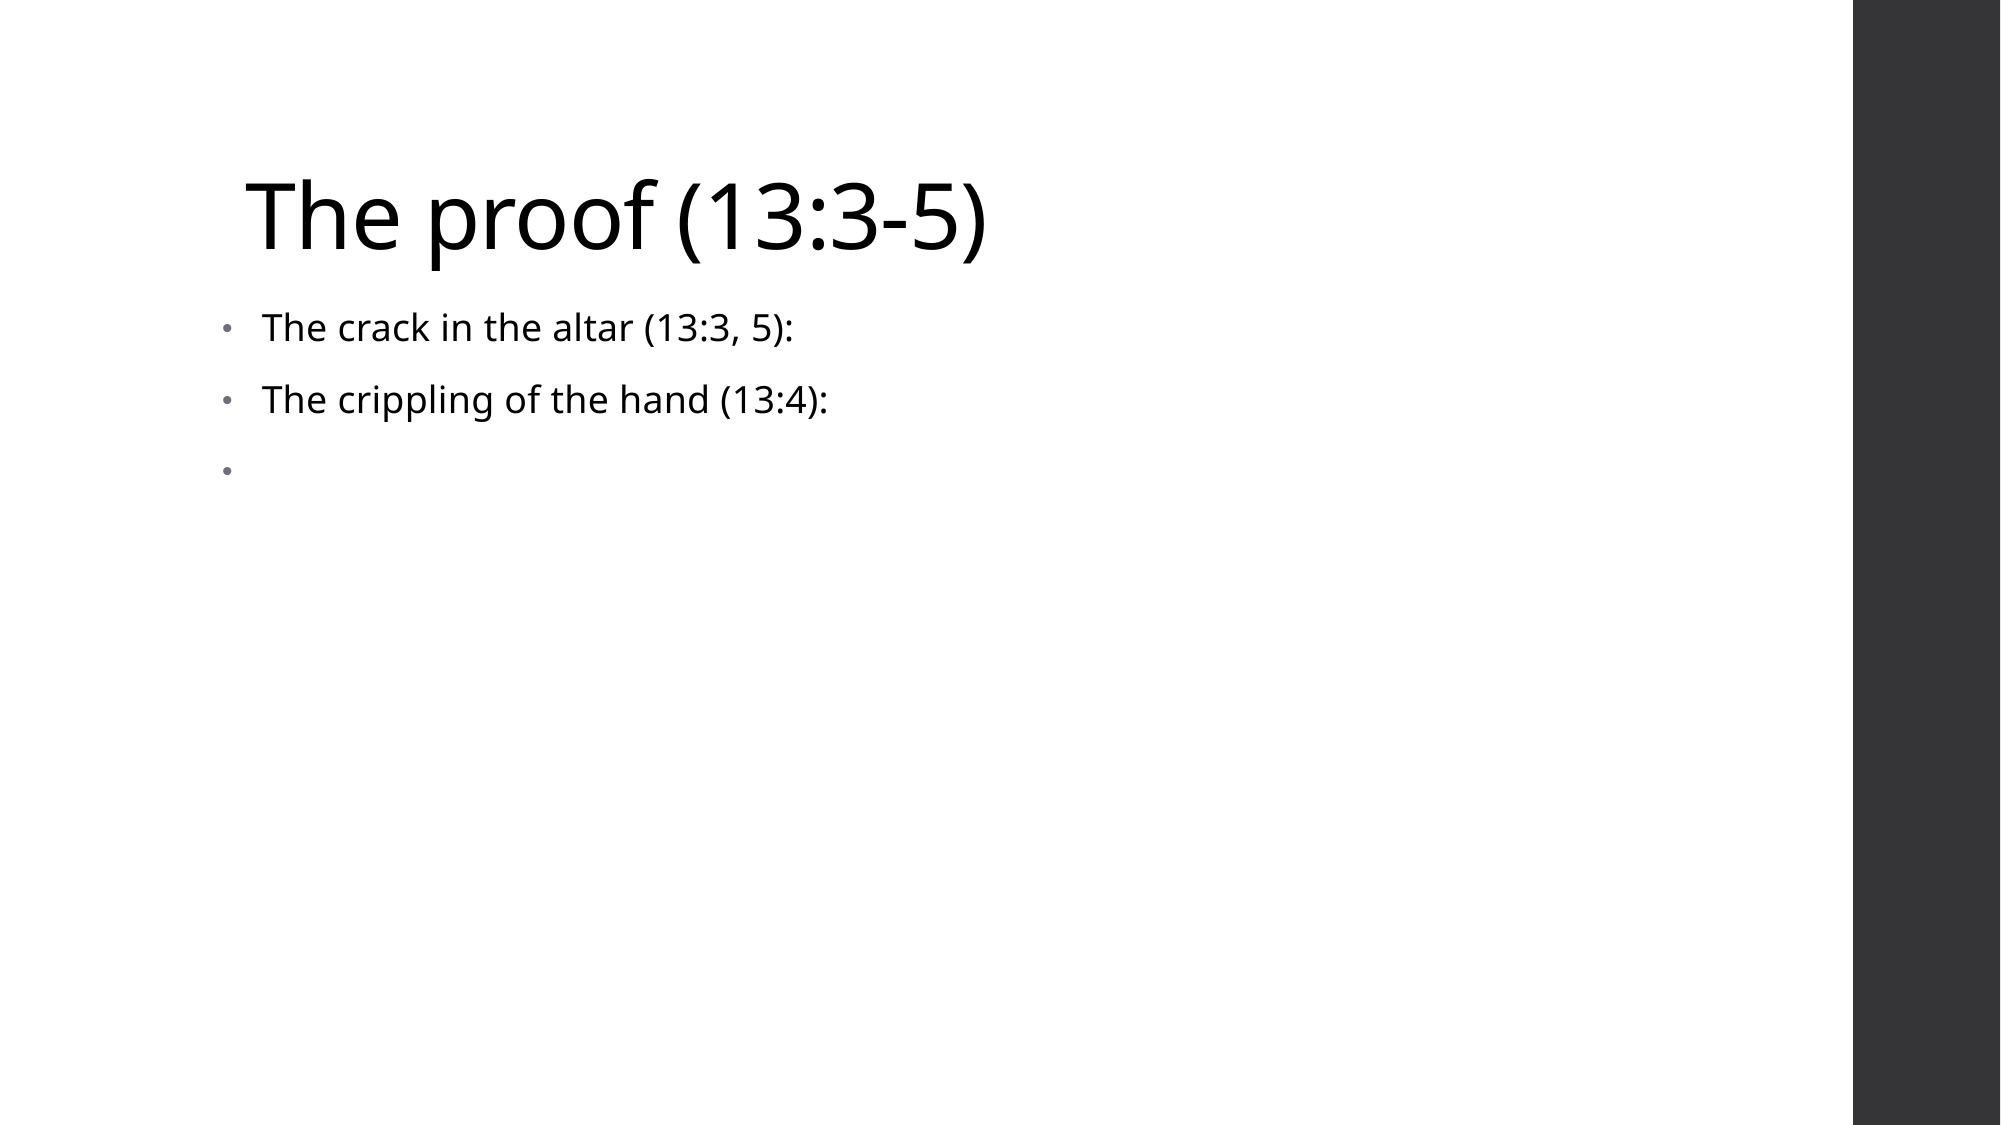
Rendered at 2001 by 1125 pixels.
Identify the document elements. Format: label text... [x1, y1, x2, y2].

list The crack in the altar (13:3, 5): The crippling of the hand (13:4): [206, 299, 1617, 1014]
title The proof (13:3-5) [206, 60, 1797, 278]
